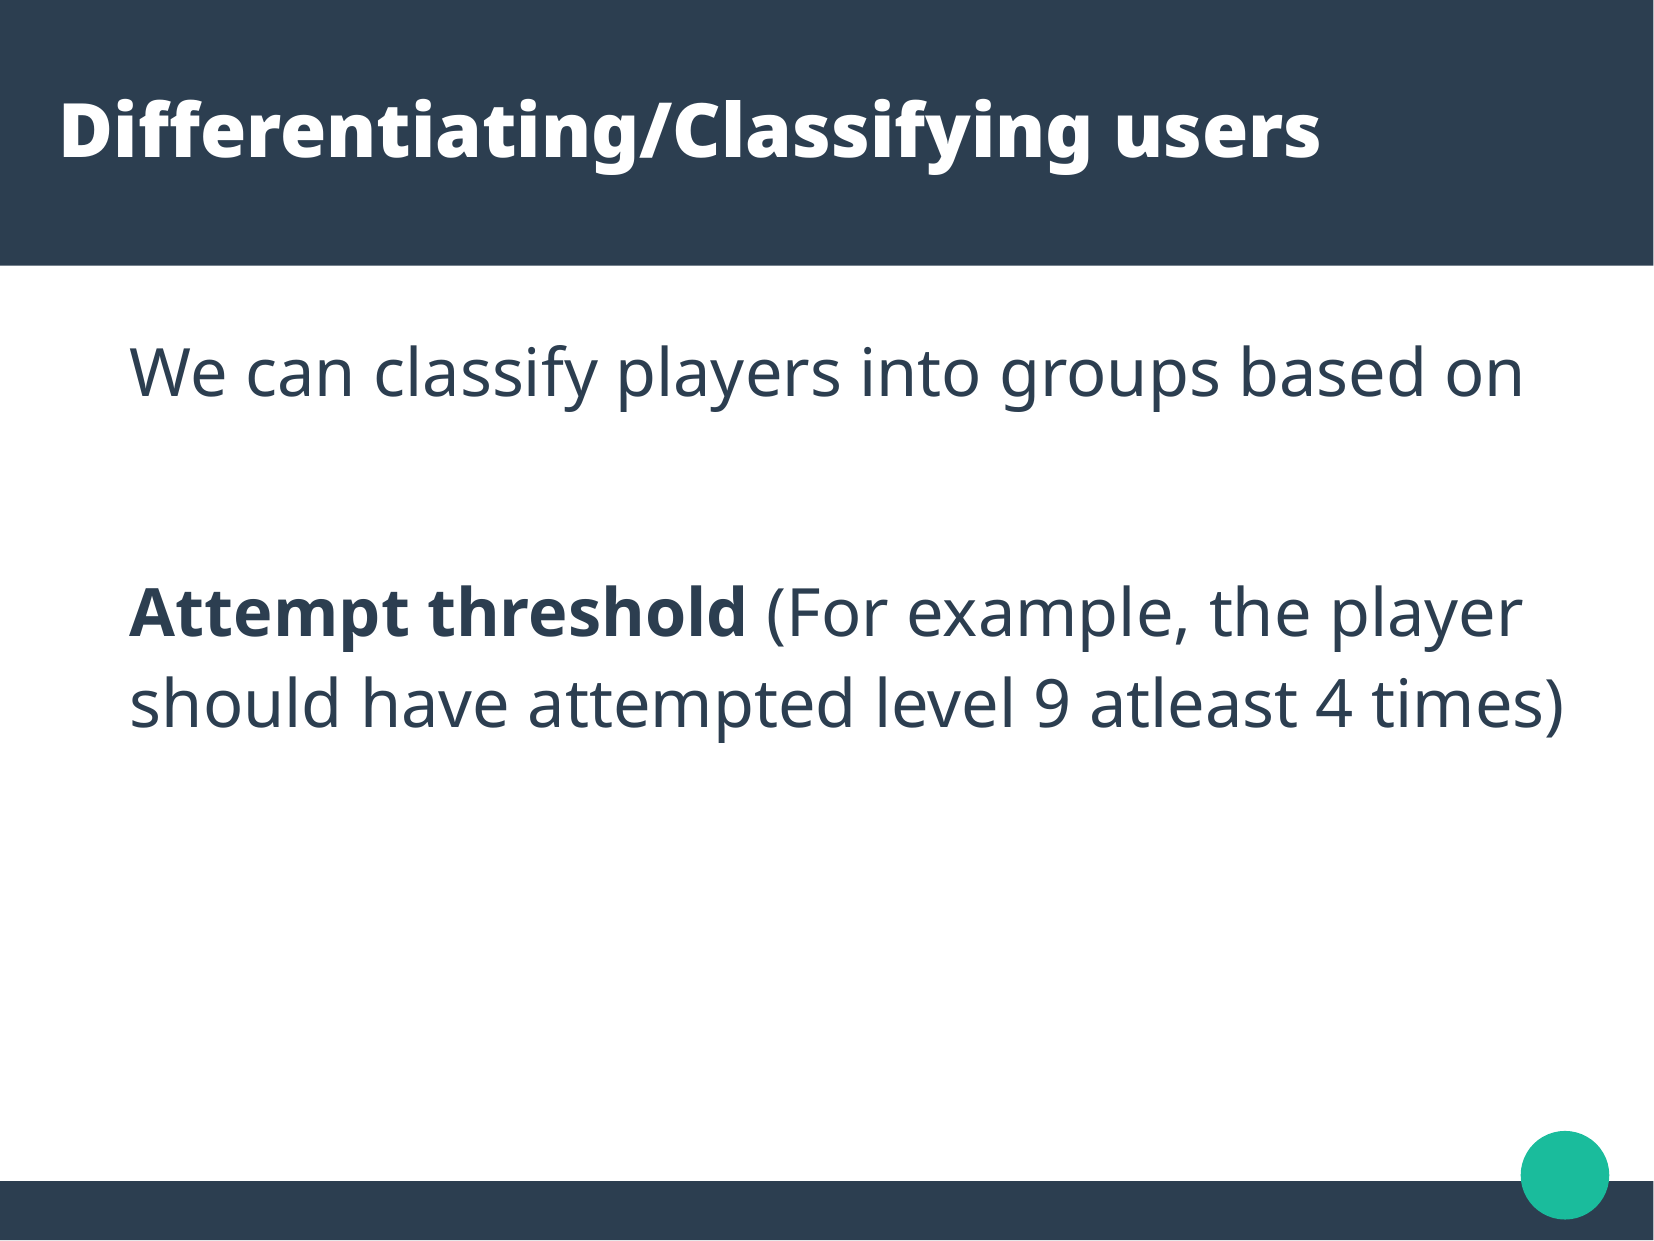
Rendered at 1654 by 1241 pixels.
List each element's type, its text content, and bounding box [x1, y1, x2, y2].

title Differentiating/Classifying users [59, 49, 1595, 207]
list We can classify players into groups based on Attempt threshold (For example, the player should have attempted level 9 atleast 4 times) [59, 324, 1595, 1152]
